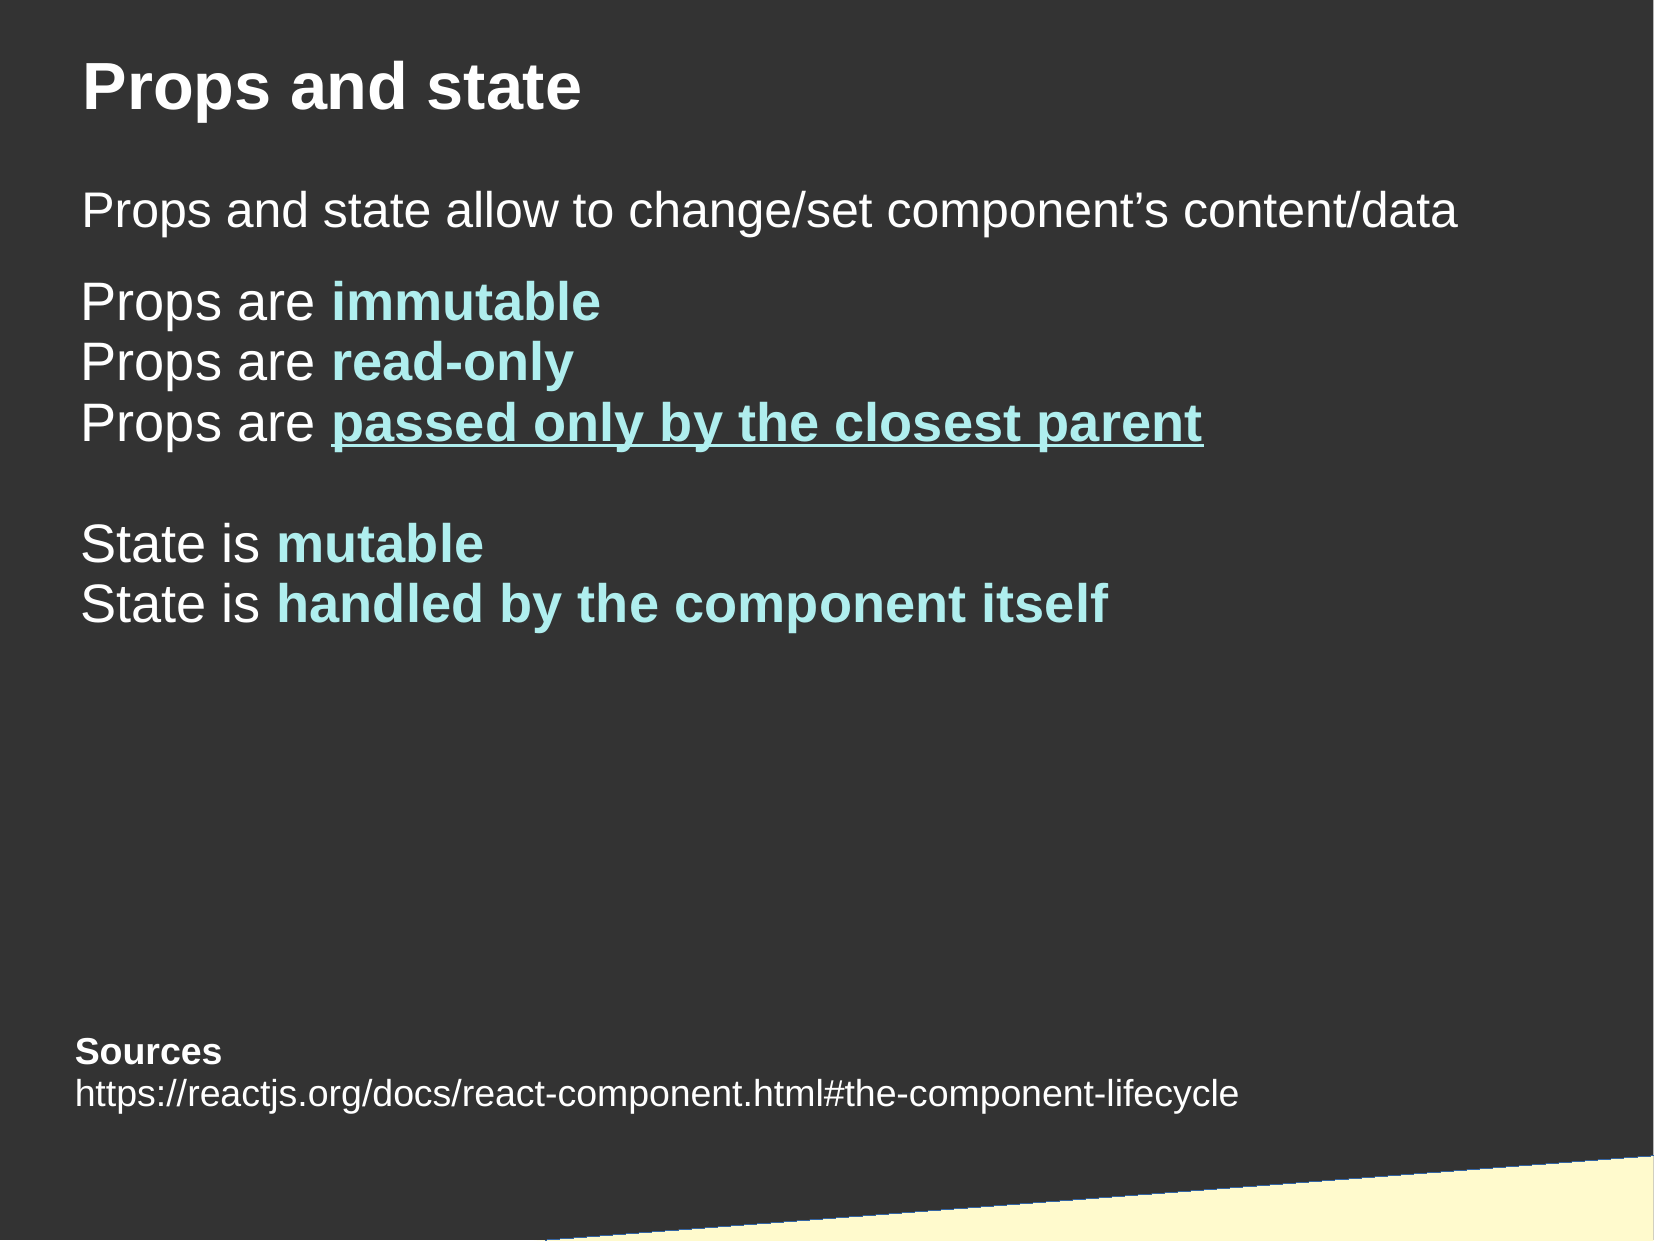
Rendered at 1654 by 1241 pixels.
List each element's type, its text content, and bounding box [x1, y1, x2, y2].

text_box Sources https://reactjs.org/docs/react-component.html#the-component-lifecycle [60, 1023, 1546, 1241]
title Props are immutable Props are read-only Props are passed only by the closest parent State is mutable State is handled by the component itself [80, 271, 1653, 816]
text_box [533, 1155, 1654, 1241]
title Props and state [82, 49, 1571, 257]
title Props and state allow to change/set component’s content/data [81, 182, 1531, 271]
